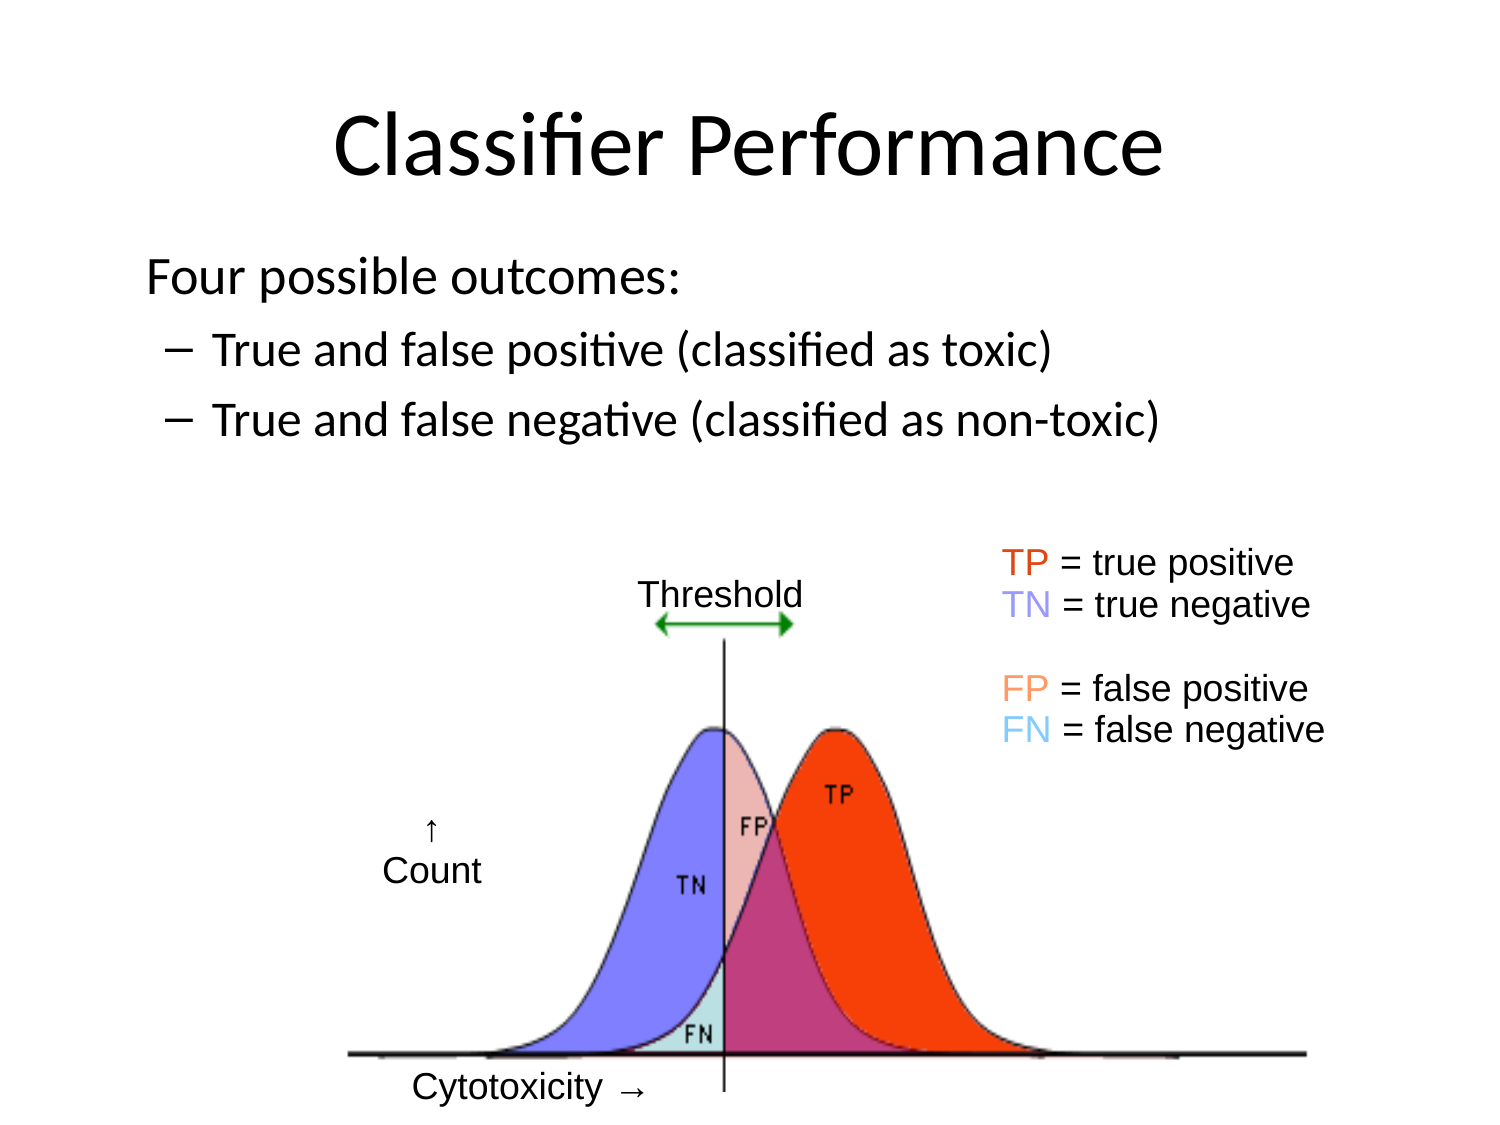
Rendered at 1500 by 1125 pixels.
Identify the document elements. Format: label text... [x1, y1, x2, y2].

text_box Cytotoxicity → [396, 1056, 916, 1114]
text_box Threshold [622, 564, 848, 622]
picture [316, 975, 1319, 1092]
text_box ↑ Count [367, 798, 497, 897]
text_box TP = true positive TN = true negative FP = false positive FN = false negative [986, 532, 1378, 757]
list Four possible outcomes: True and false positive (classified as toxic) True and false negative (classified as non-toxic) [75, 232, 1425, 975]
title Classifier Performance [75, 45, 1425, 232]
